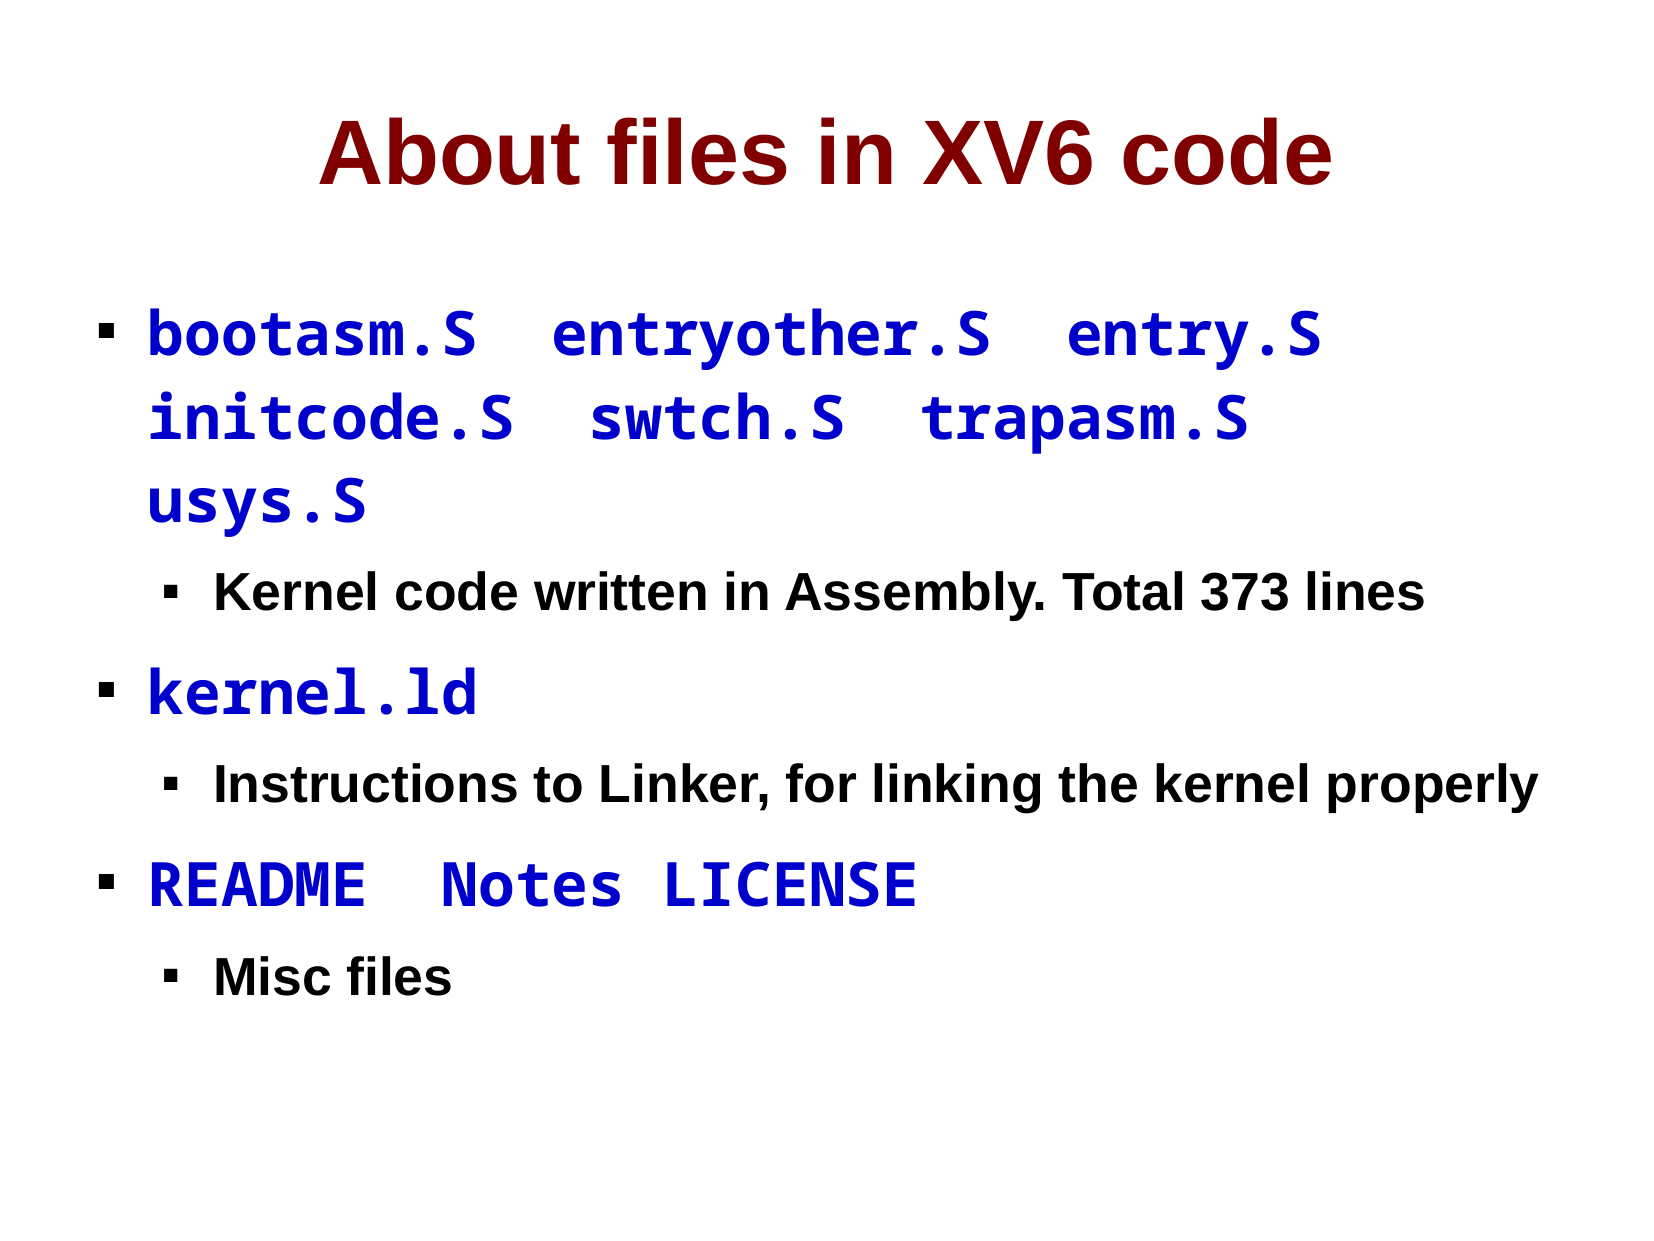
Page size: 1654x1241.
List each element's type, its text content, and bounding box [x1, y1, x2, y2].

list bootasm.S entryother.S entry.S initcode.S swtch.S trapasm.S usys.S Kernel code written in Assembly. Total 373 lines kernel.ld Instructions to Linker, for linking the kernel properly README Notes LICENSE Misc files [82, 290, 1571, 1010]
title About files in XV6 code [82, 49, 1571, 257]
